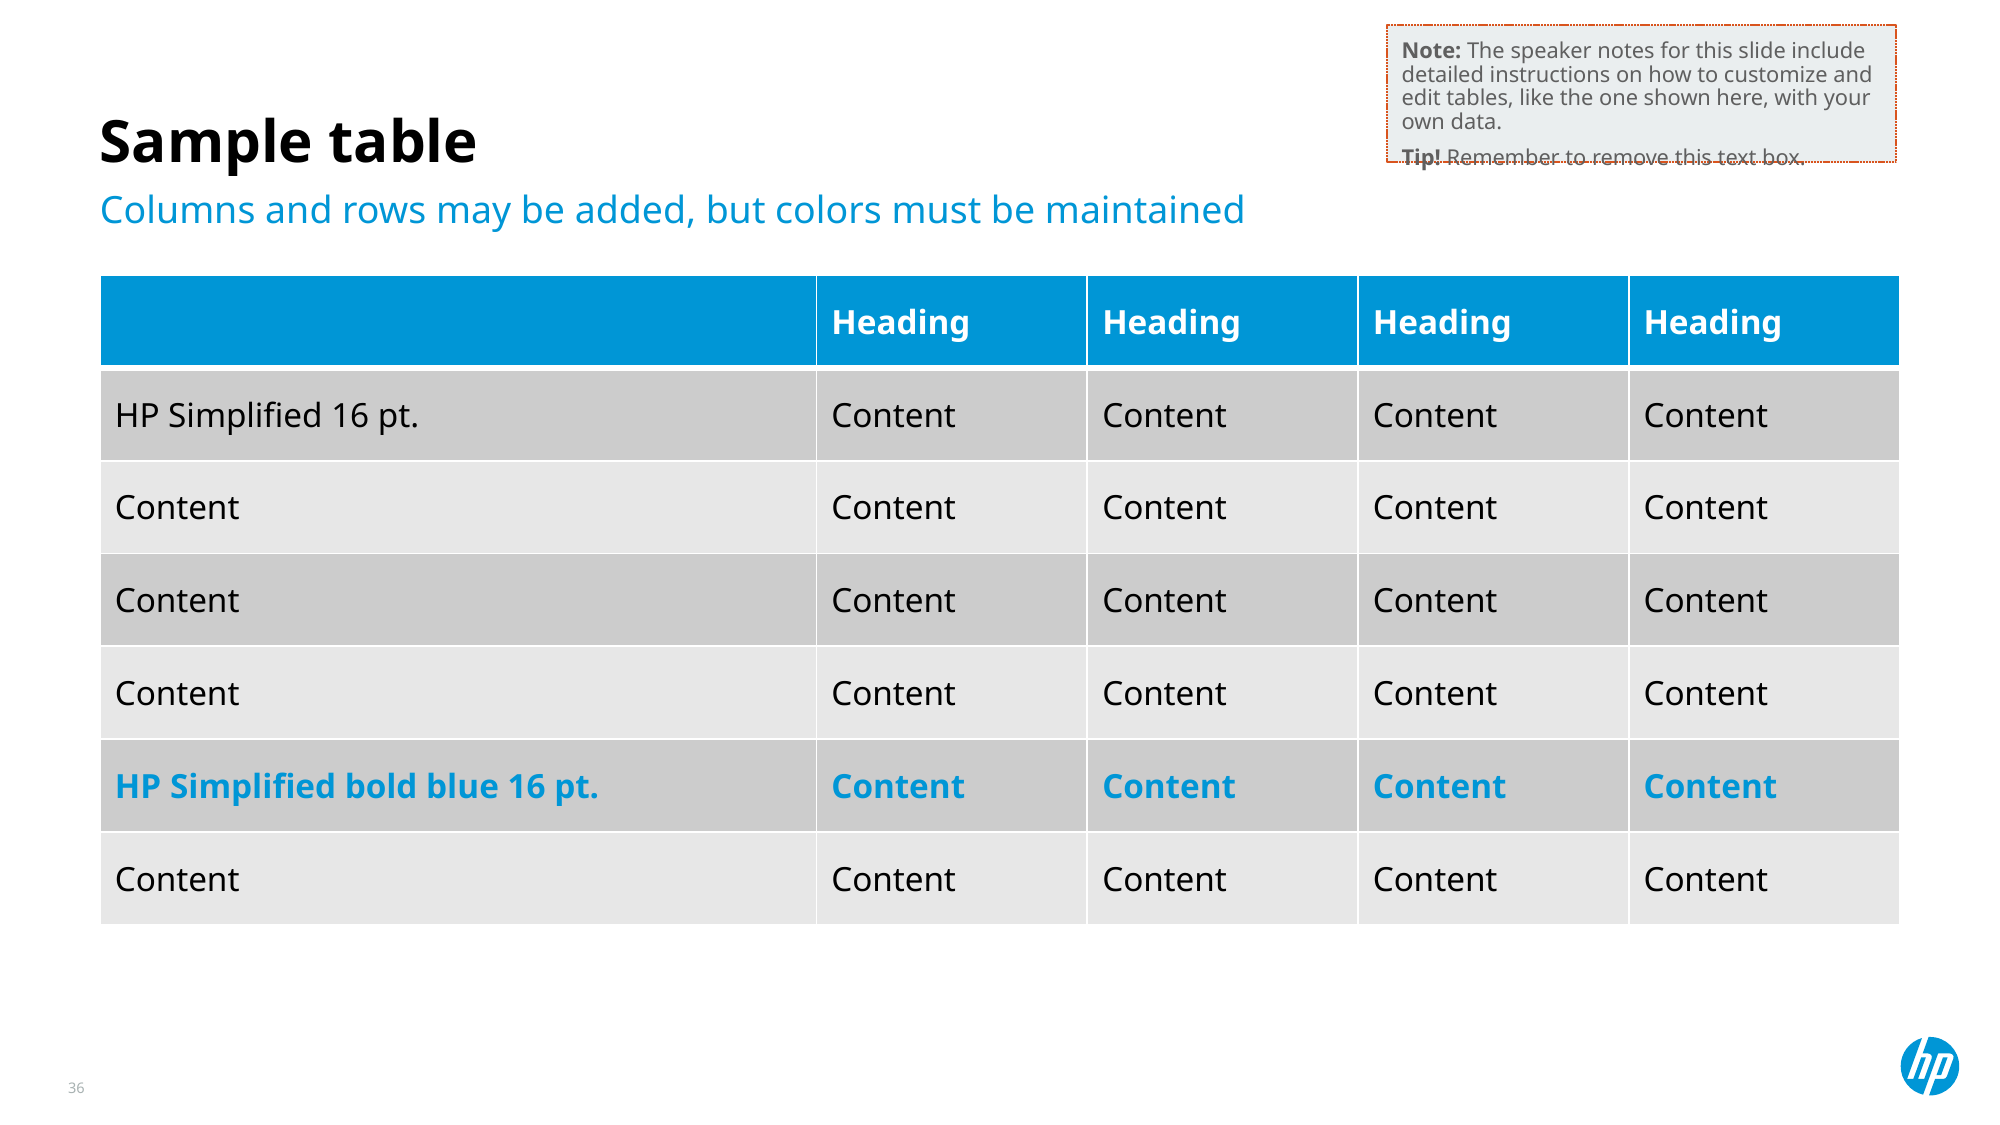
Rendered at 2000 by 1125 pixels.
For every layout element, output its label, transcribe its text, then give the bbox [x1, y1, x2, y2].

table_header [101, 276, 816, 365]
table_cell Content [1630, 554, 1899, 645]
table_header Heading [1359, 276, 1628, 365]
table_cell Content [817, 740, 1086, 831]
table_cell Content [1630, 462, 1899, 553]
table_cell Content [1630, 647, 1899, 738]
table_cell HP Simplified bold blue 16 pt. [101, 740, 816, 831]
list Columns and rows may be added, but colors must be maintained [99, 186, 1900, 231]
table_cell Content [1088, 554, 1357, 645]
table_cell Content [1359, 740, 1628, 831]
table_cell Content [101, 462, 816, 553]
table_cell Content [1630, 371, 1899, 460]
table_header Heading [817, 276, 1086, 365]
table_cell Content [1088, 647, 1357, 738]
table_cell Content [101, 833, 816, 924]
table_cell Content [1359, 554, 1628, 645]
table_header Heading [1630, 276, 1899, 365]
table_cell Content [1359, 462, 1628, 553]
table_cell Content [1088, 740, 1357, 831]
table_cell Content [817, 371, 1086, 460]
table_cell Content [817, 647, 1086, 738]
table_cell Content [1088, 833, 1357, 924]
table_cell Content [817, 833, 1086, 924]
table_cell Content [1359, 647, 1628, 738]
table_cell Content [817, 554, 1086, 645]
table_cell Content [1088, 371, 1357, 460]
table_cell Content [1359, 833, 1628, 924]
table_header Heading [1088, 276, 1357, 365]
title Sample table [99, 50, 1900, 175]
text_box Note: The speaker notes for this slide include detailed instructions on how to customize and edit tables, like the one shown here, with your own data. Tip! Remember to remove this text box. [1386, 24, 1897, 163]
table_cell Content [101, 554, 816, 645]
table_cell Content [1630, 833, 1899, 924]
table_cell Content [1630, 740, 1899, 831]
table_cell Content [101, 647, 816, 738]
slide_number <number> [34, 1062, 85, 1099]
table_cell Content [1359, 371, 1628, 460]
table_cell Content [817, 462, 1086, 553]
table_cell Content [1088, 462, 1357, 553]
table_cell HP Simplified 16 pt. [101, 371, 816, 460]
